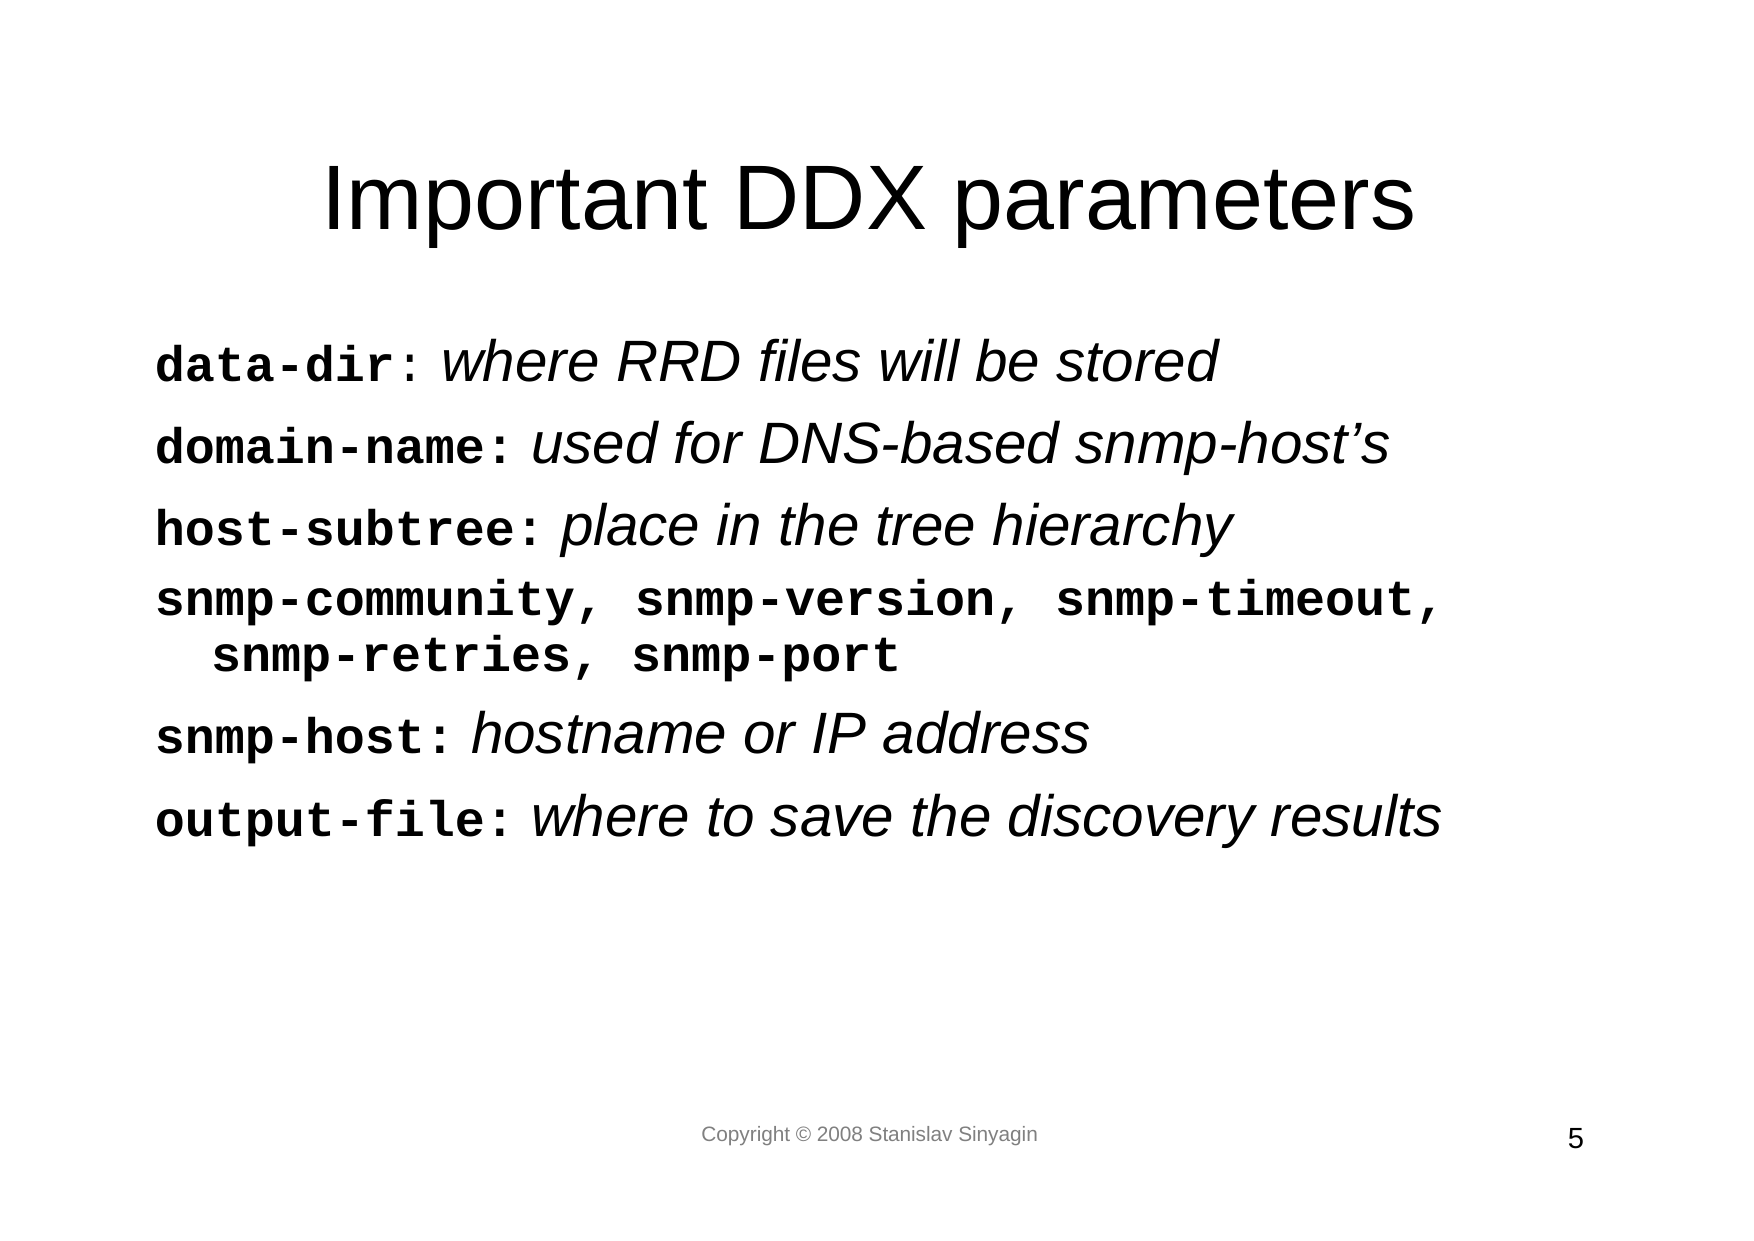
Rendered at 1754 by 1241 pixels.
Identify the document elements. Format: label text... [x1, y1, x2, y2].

title Important DDX parameters [140, 96, 1599, 299]
list data-dir: where RRD files will be stored domain-name: used for DNS-based snmp-host’s host-subtree: place in the tree hierarchy snmp-community, snmp-version, snmp-timeout, snmp-retries, snmp-port snmp-host: hostname or IP address output-file: where to save the discovery results [140, 320, 1599, 1077]
